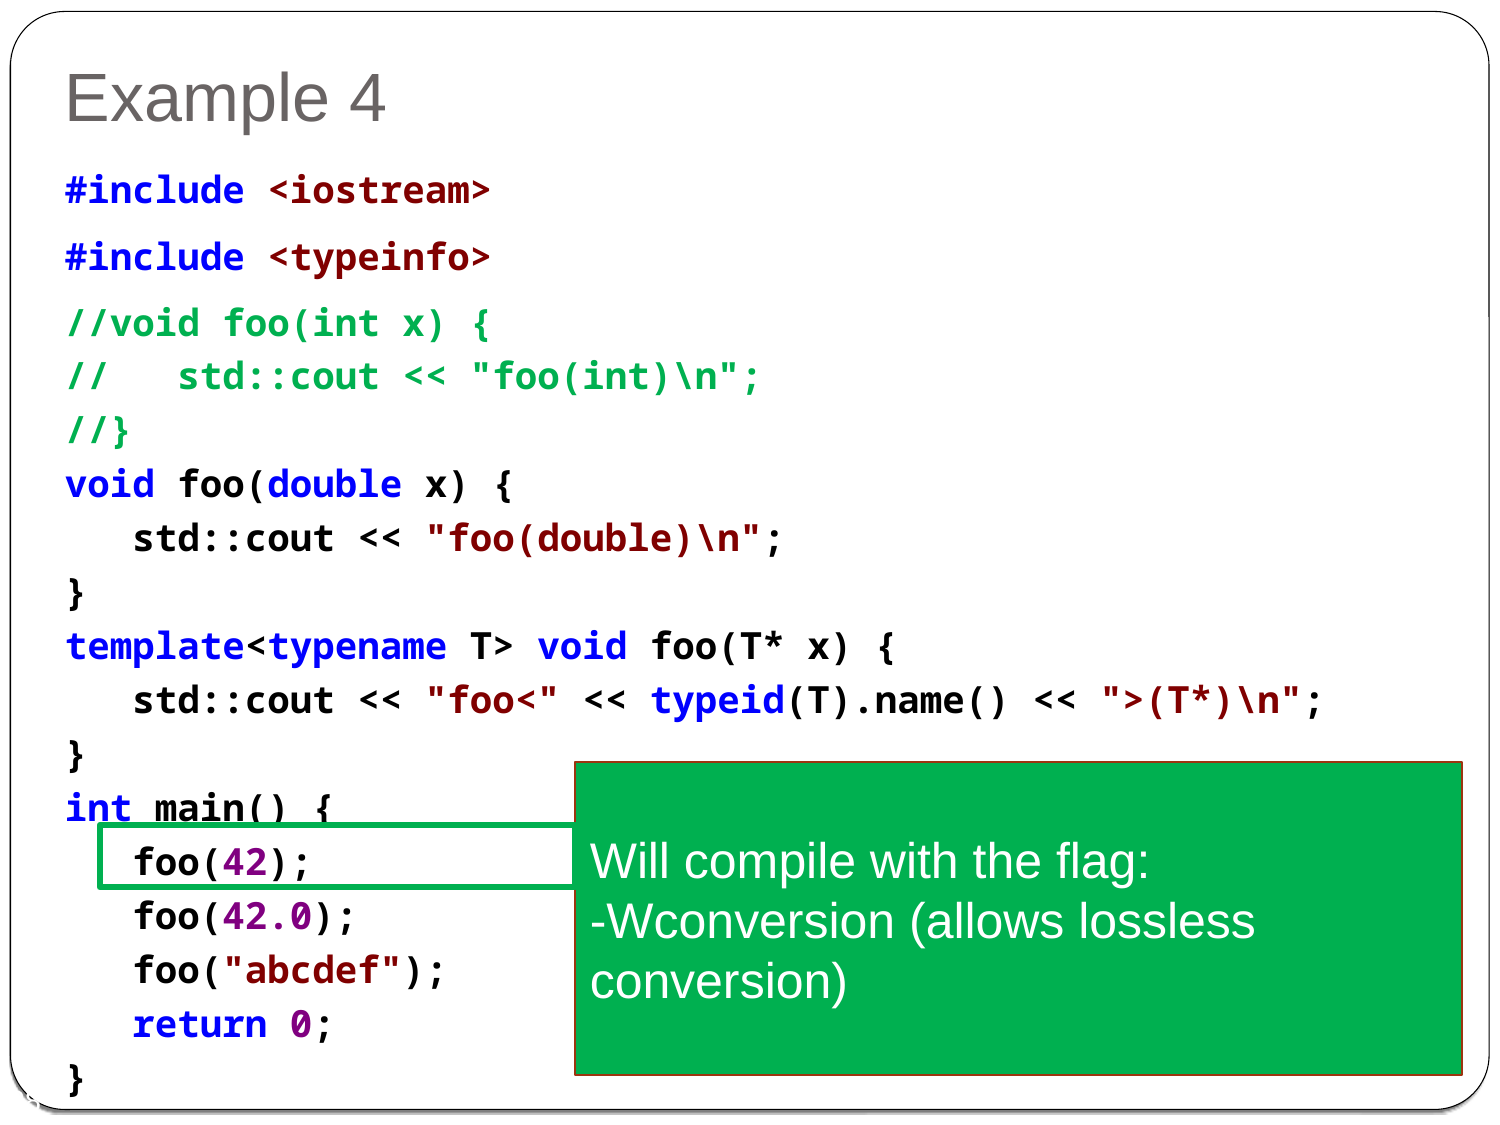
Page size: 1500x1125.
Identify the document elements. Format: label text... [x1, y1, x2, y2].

slide_number <number> [0, 1074, 50, 1125]
list #include <iostream> #include <typeinfo> //void foo(int x) { // std::cout << "foo(int)\n"; //} void foo(double x) { std::cout << "foo(double)\n"; } template<typename T> void foo(T* x) { std::cout << "foo<" << typeid(T).name() << ">(T*)\n"; } int main() { foo(42); foo(42.0); foo("abcdef"); return 0; } [103, 828, 572, 884]
list #include <iostream> #include <typeinfo> //void foo(int x) { // std::cout << "foo(int)\n"; //} void foo(double x) { std::cout << "foo(double)\n"; } template<typename T> void foo(T* x) { std::cout << "foo<" << typeid(T).name() << ">(T*)\n"; } int main() { foo(42); foo(42.0); foo("abcdef"); return 0; } [50, 149, 1450, 1088]
title Example 4 [50, 45, 1450, 149]
text_box Will compile with the flag: -Wconversion (allows lossless conversion) [574, 762, 1463, 1075]
